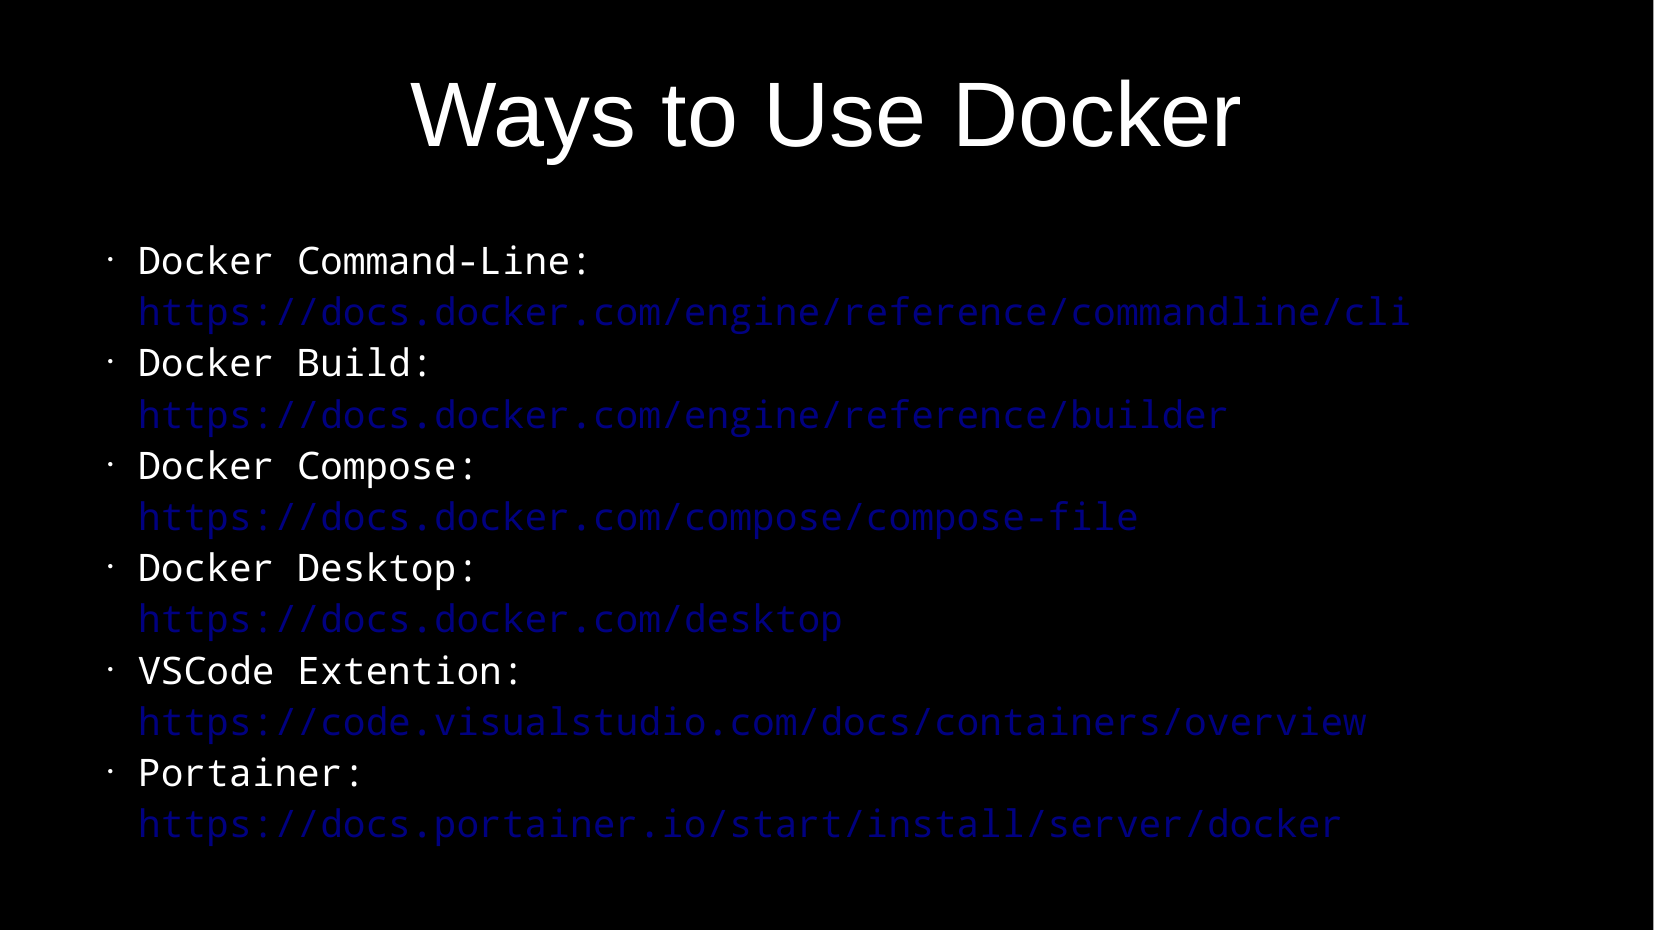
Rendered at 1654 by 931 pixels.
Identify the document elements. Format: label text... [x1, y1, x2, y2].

title Ways to Use Docker [82, 37, 1571, 193]
list Docker Command-Line: https://docs.docker.com/engine/reference/commandline/cli Docker Build: https://docs.docker.com/engine/reference/builder Docker Compose: https://docs.docker.com/compose/compose-file Docker Desktop: https://docs.docker.com/desktop VSCode Extention: https://code.visualstudio.com/docs/containers/overview Portainer: https://docs.portainer.io/start/install/server/docker [82, 217, 1571, 863]
